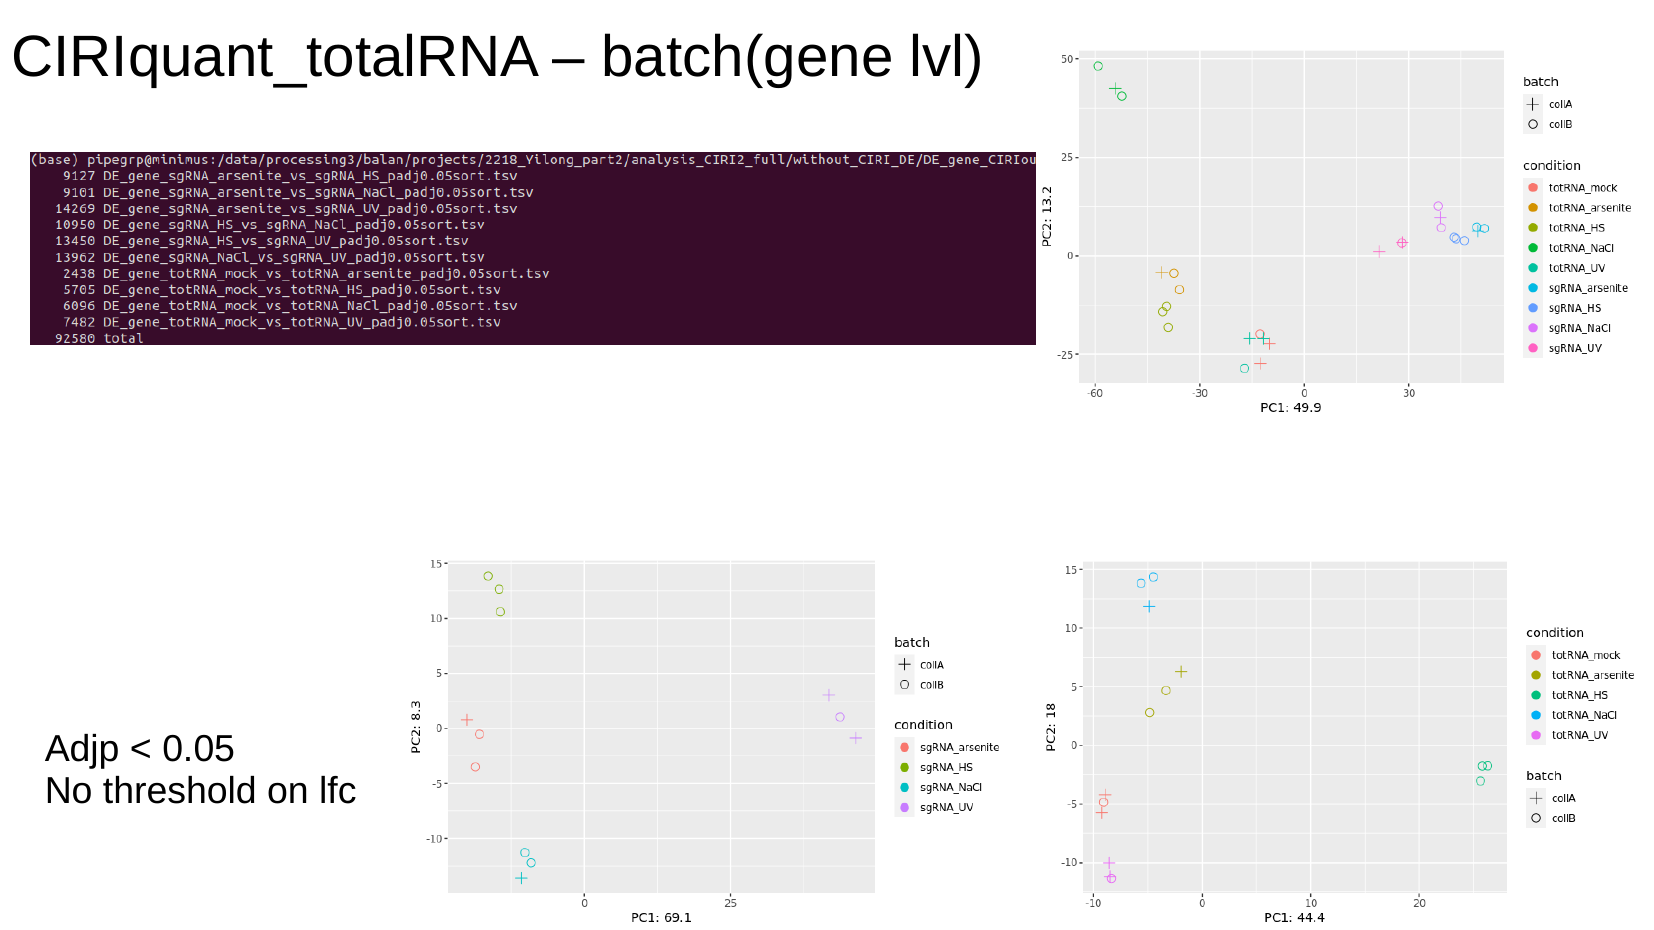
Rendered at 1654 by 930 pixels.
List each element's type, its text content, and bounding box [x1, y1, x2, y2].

text_box Adjp < 0.05 No threshold on lfc [30, 720, 405, 819]
title CIRIquant_totalRNA – batch(gene lvl) [11, 6, 1066, 105]
picture [30, 44, 1644, 420]
picture [1040, 555, 1647, 930]
picture [405, 554, 1012, 930]
